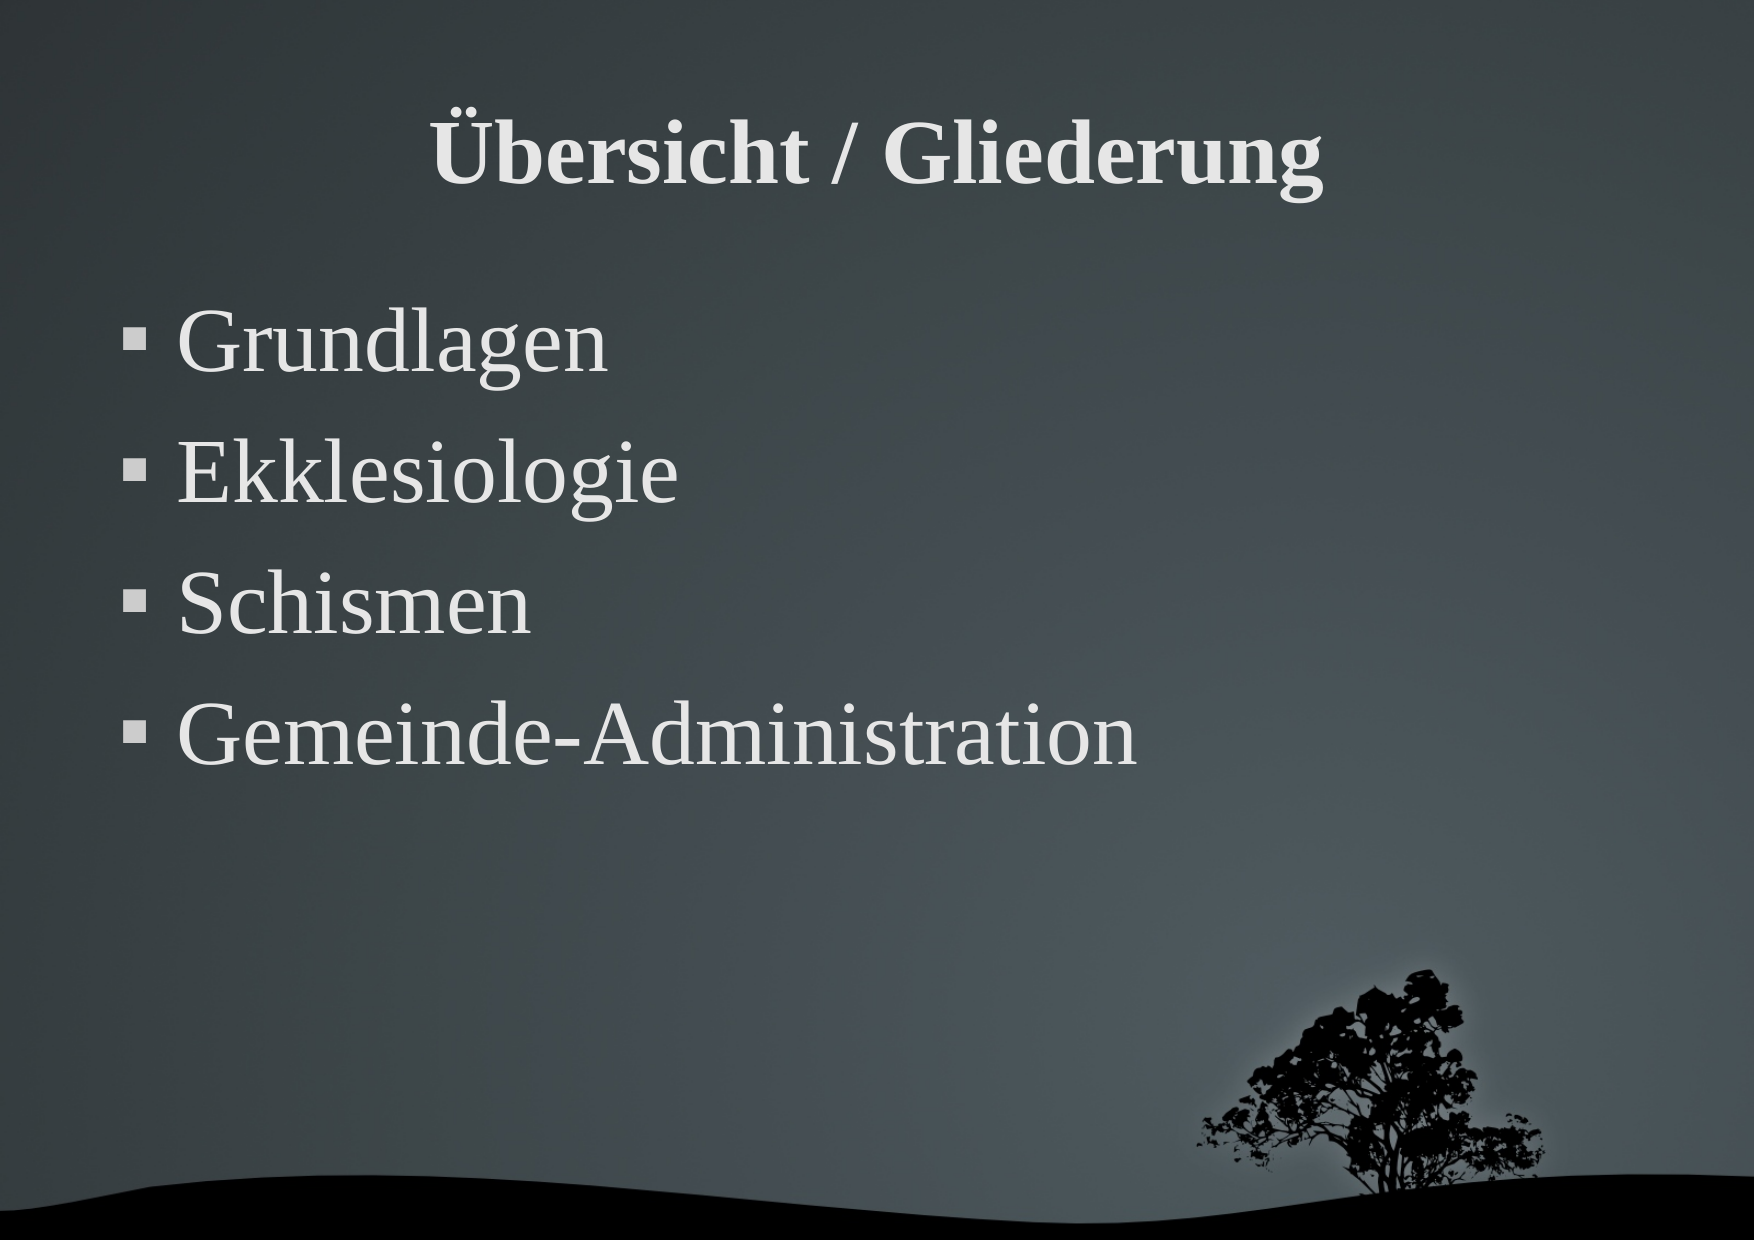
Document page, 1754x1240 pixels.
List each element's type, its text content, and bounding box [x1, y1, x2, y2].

title Übersicht / Gliederung [87, 56, 1667, 249]
list Grundlagen Ekklesiologie Schismen Gemeinde-Administration [87, 290, 1667, 1094]
picture [0, 0, 1754, 1240]
